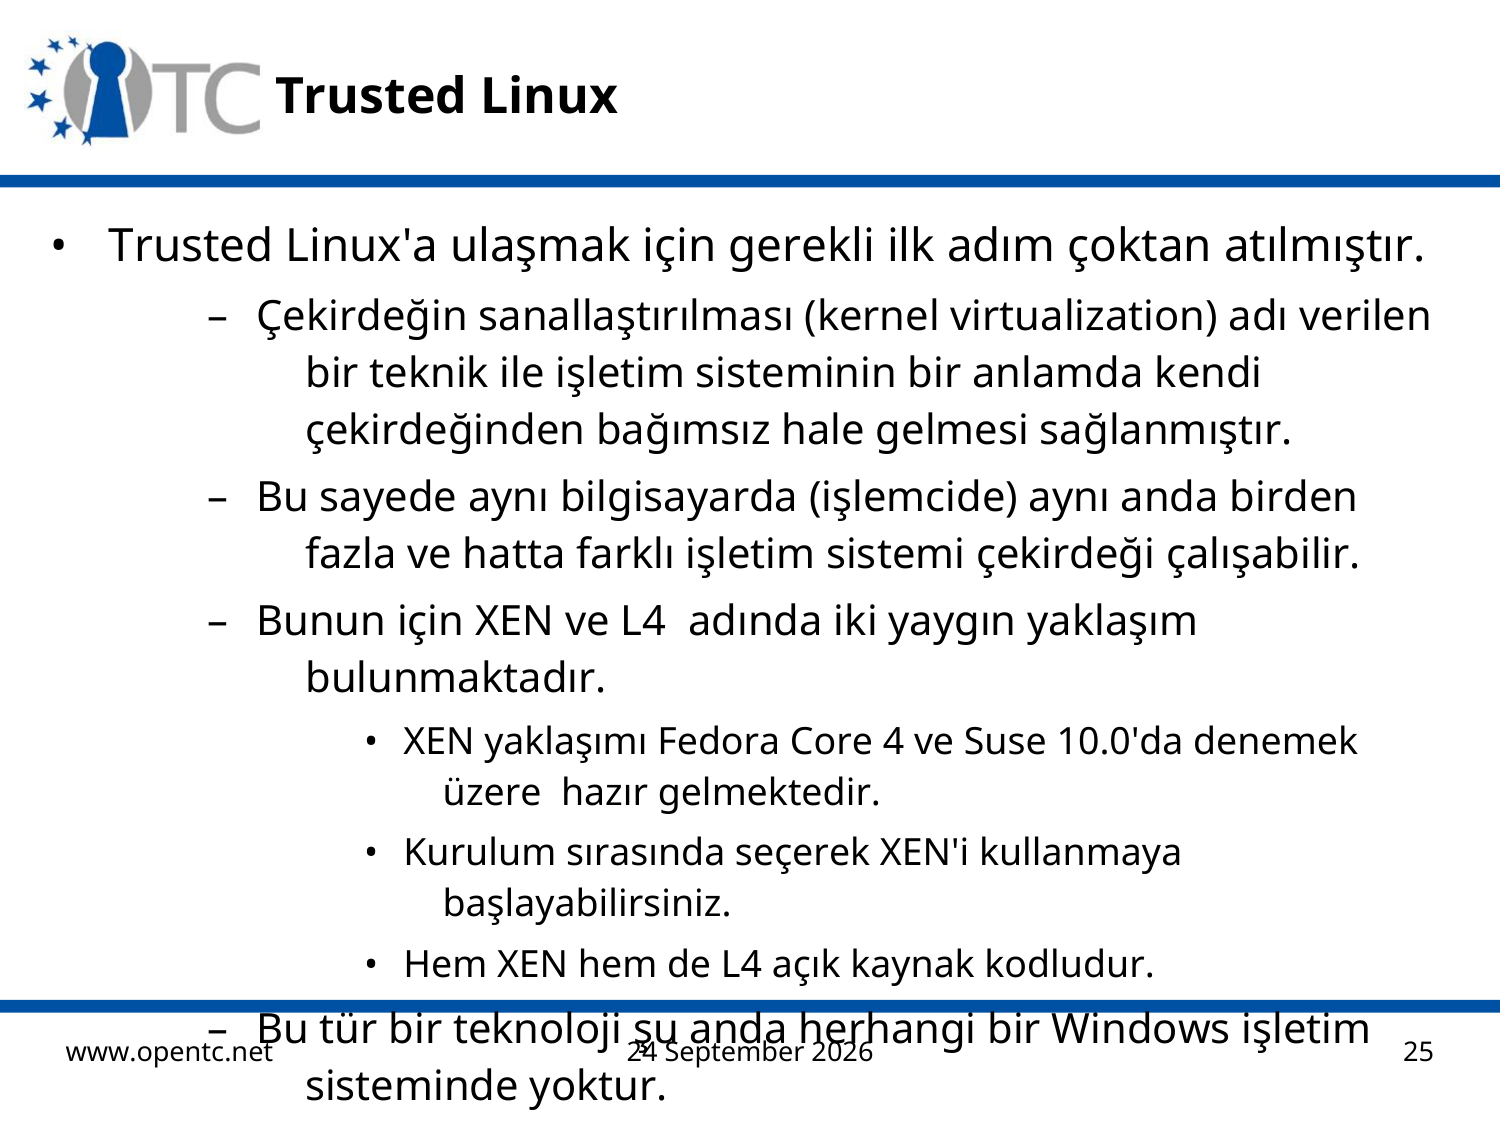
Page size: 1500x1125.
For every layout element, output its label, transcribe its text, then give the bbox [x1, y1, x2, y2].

list Trusted Linux'a ulaşmak için gerekli ilk adım çoktan atılmıştır. Çekirdeğin sanallaştırılması (kernel virtualization) adı verilen bir teknik ile işletim sisteminin bir anlamda kendi çekirdeğinden bağımsız hale gelmesi sağlanmıştır. Bu sayede aynı bilgisayarda (işlemcide) aynı anda birden fazla ve hatta farklı işletim sistemi çekirdeği çalışabilir. Bunun için XEN ve L4 adında iki yaygın yaklaşım bulunmaktadır. XEN yaklaşımı Fedora Core 4 ve Suse 10.0'da denemek üzere hazır gelmektedir. Kurulum sırasında seçerek XEN'i kullanmaya başlayabilirsiniz. Hem XEN hem de L4 açık kaynak kodludur. Bu tür bir teknoloji şu anda herhangi bir Windows işletim sisteminde yoktur. [50, 212, 1450, 942]
title Trusted Linux [275, 7, 1450, 181]
picture [24, 30, 263, 150]
